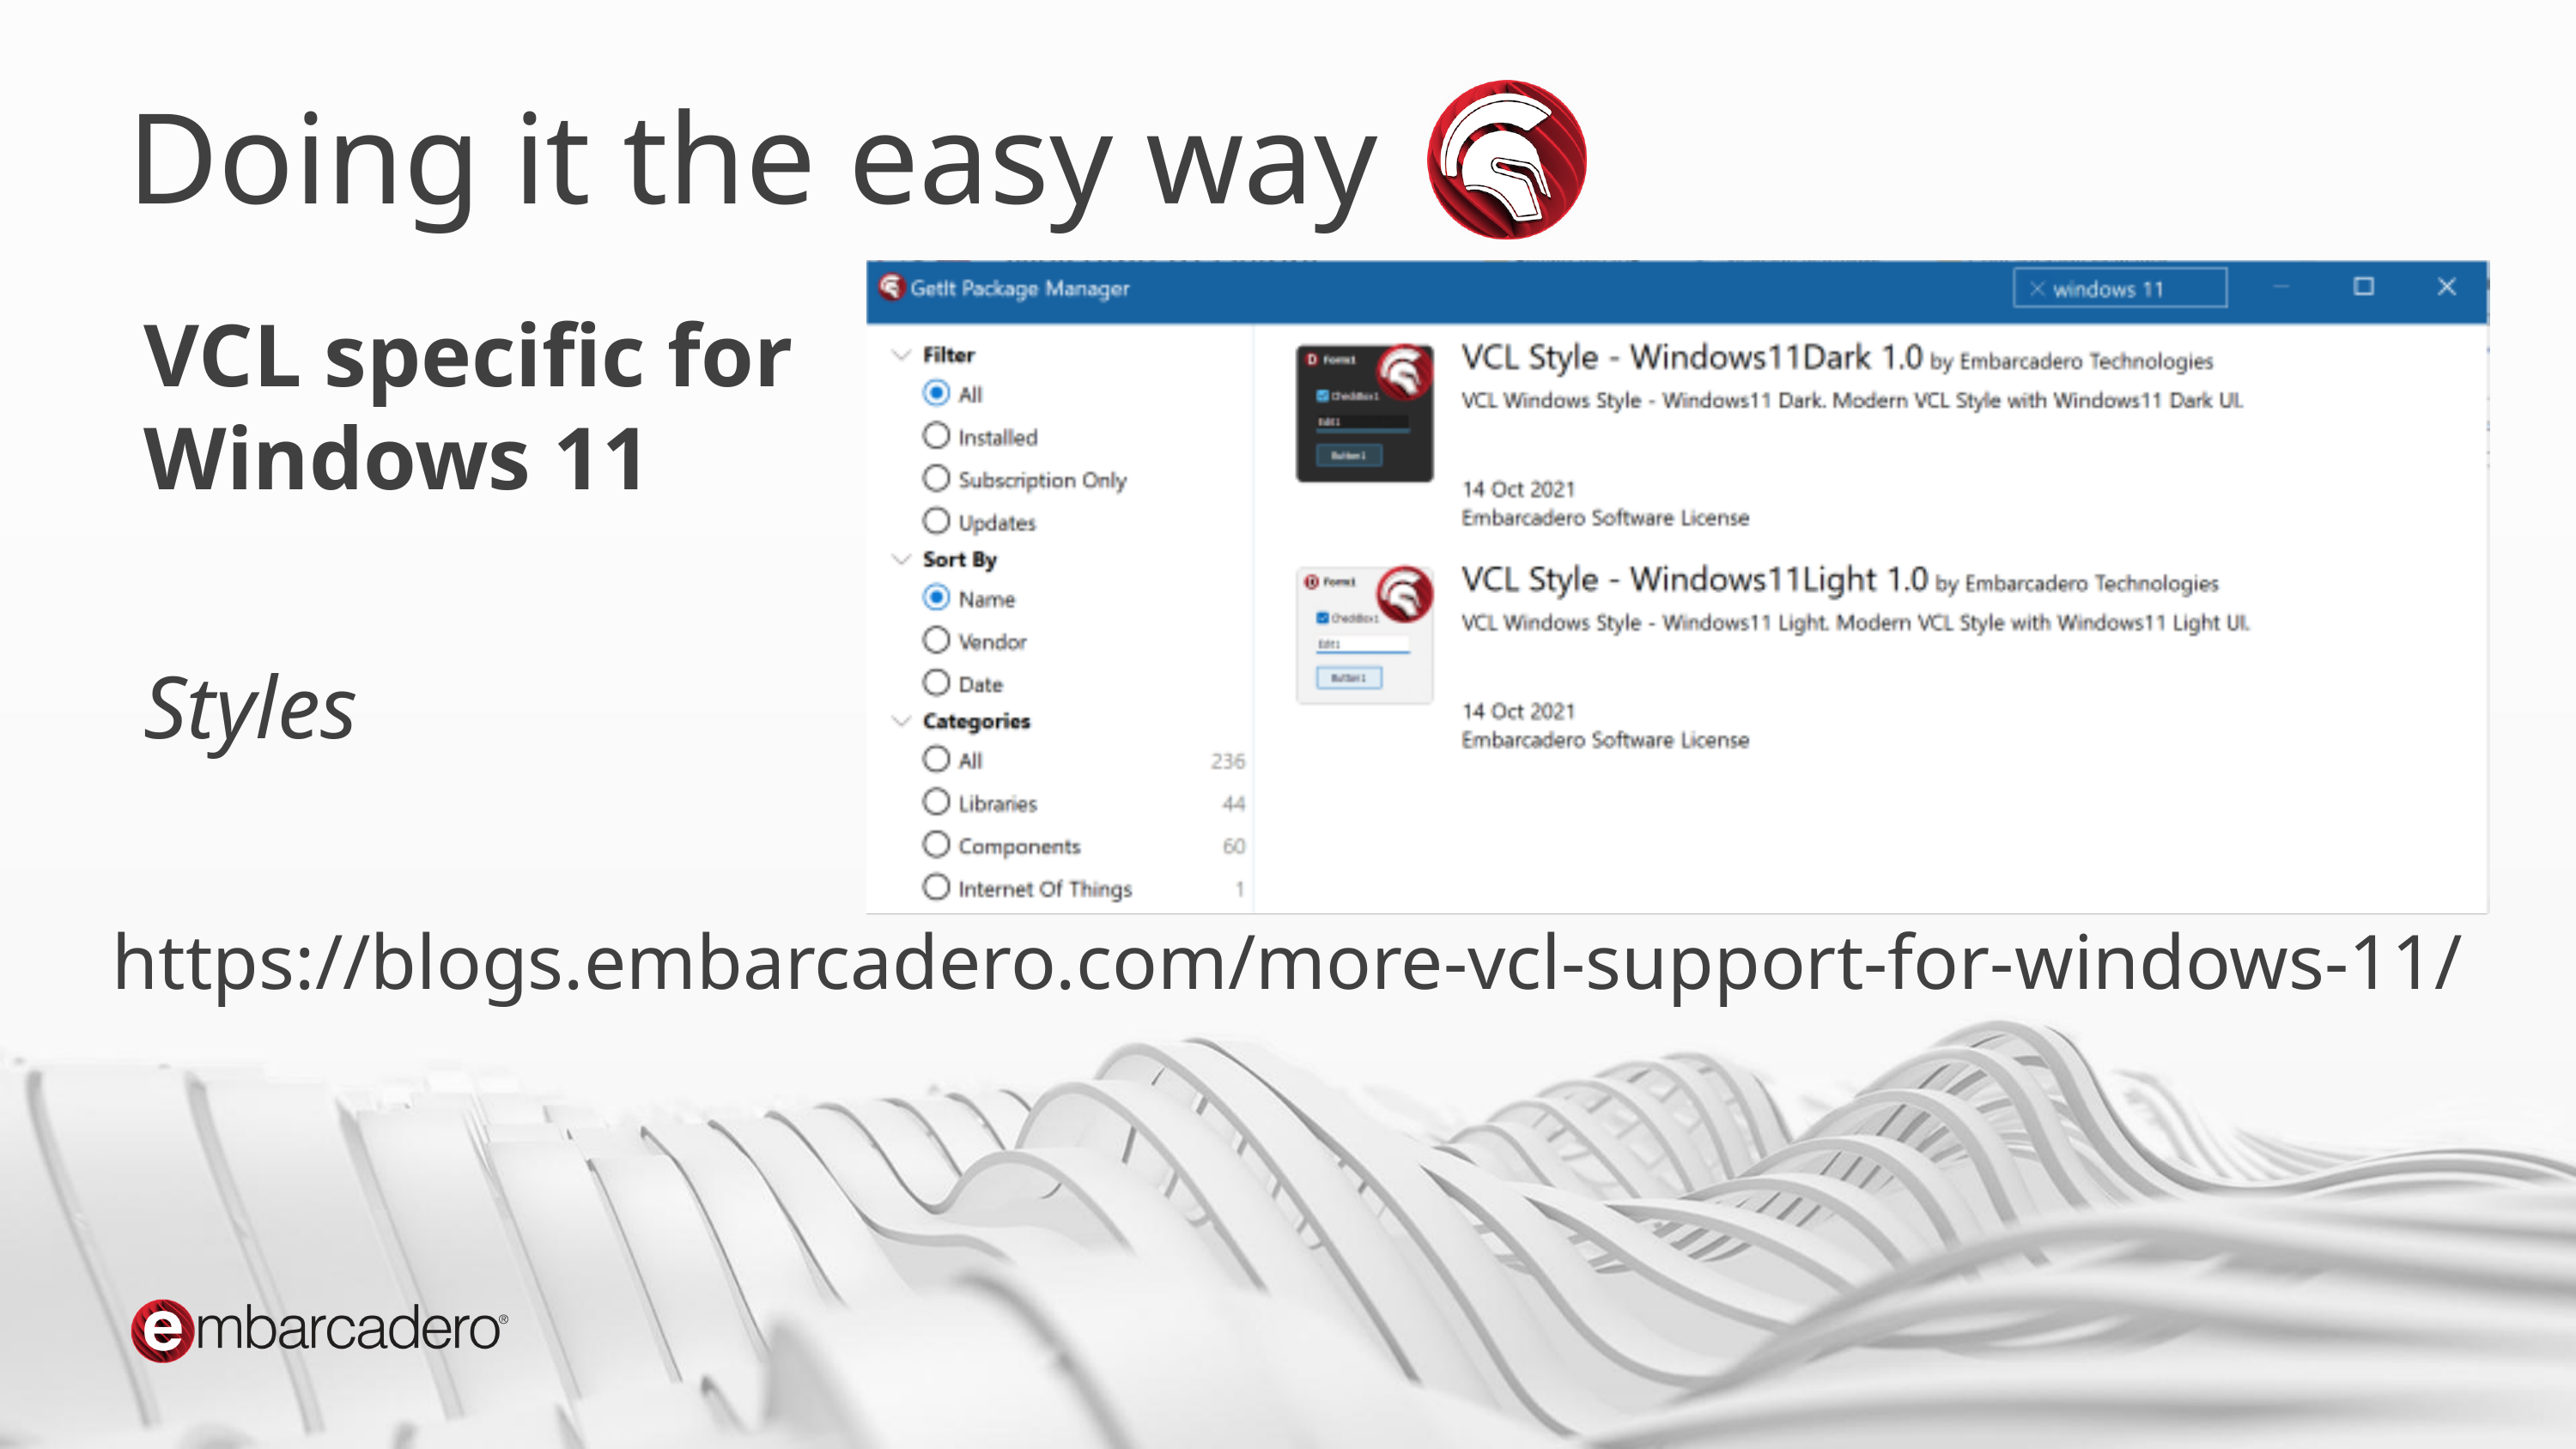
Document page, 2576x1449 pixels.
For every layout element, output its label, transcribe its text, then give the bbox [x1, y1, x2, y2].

list https://blogs.embarcadero.com/more-vcl-support-for-windows-11/ [86, 888, 2496, 1063]
title Doing it the easy way [101, 64, 2127, 254]
picture [0, 0, 2576, 1449]
list VCL specific for Windows 11 Styles [118, 275, 866, 822]
